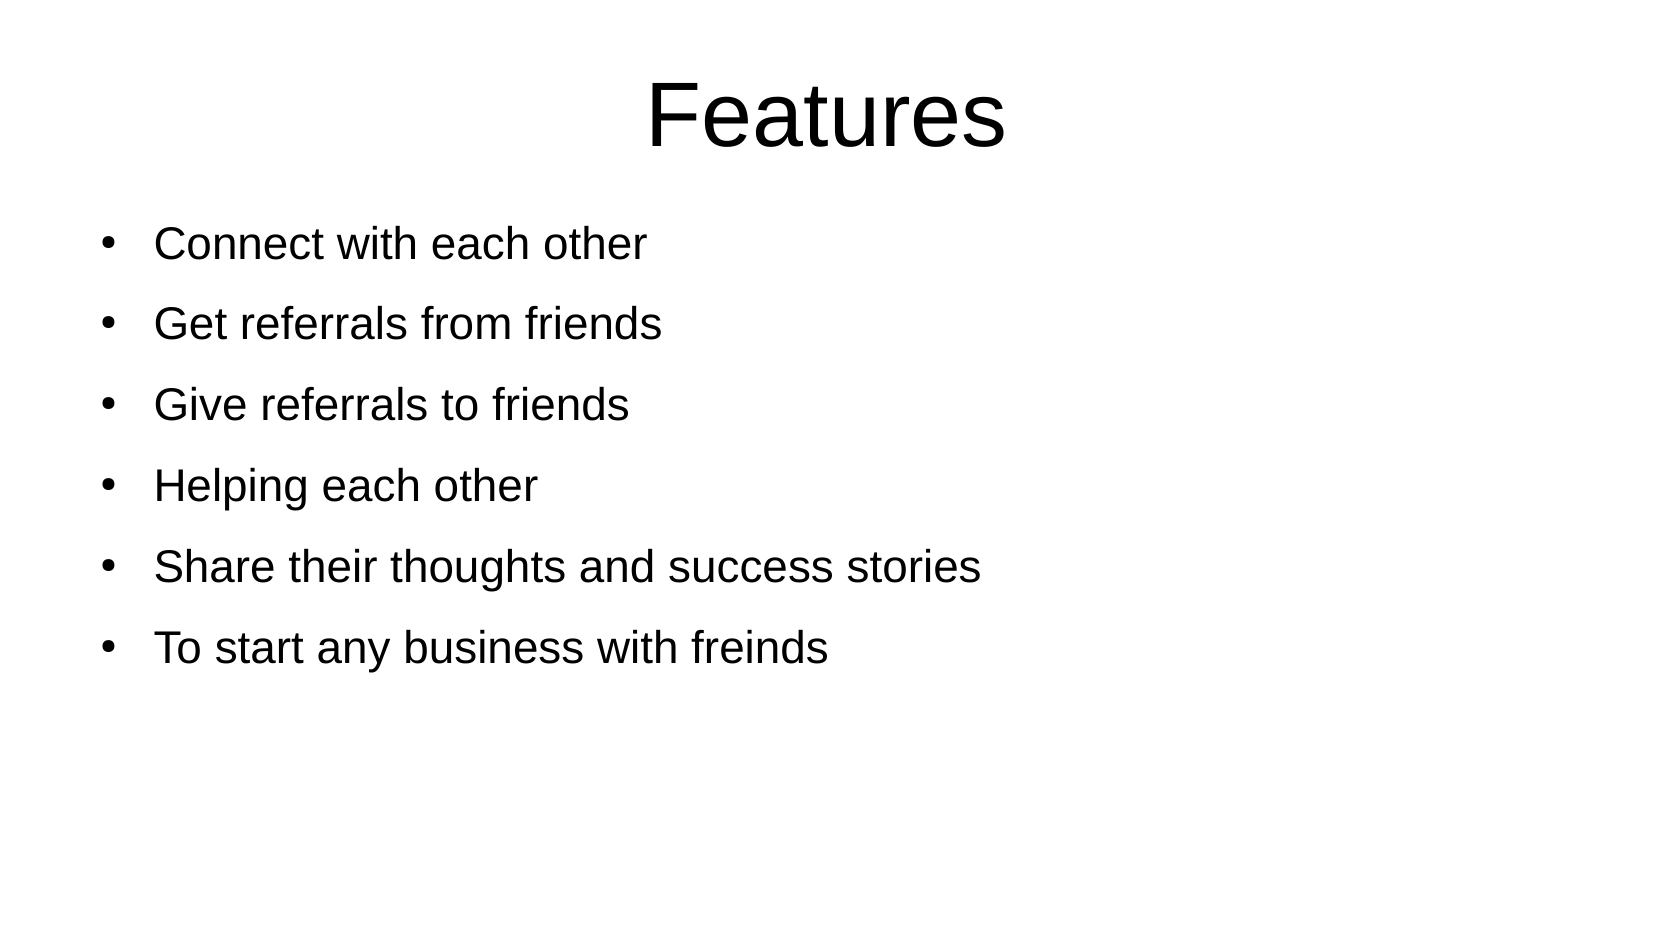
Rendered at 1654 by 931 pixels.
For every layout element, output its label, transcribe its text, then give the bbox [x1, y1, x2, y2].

list Connect with each other Get referrals from friends Give referrals to friends Helping each other Share their thoughts and success stories To start any business with freinds [82, 217, 1571, 758]
title Features [82, 37, 1571, 193]
